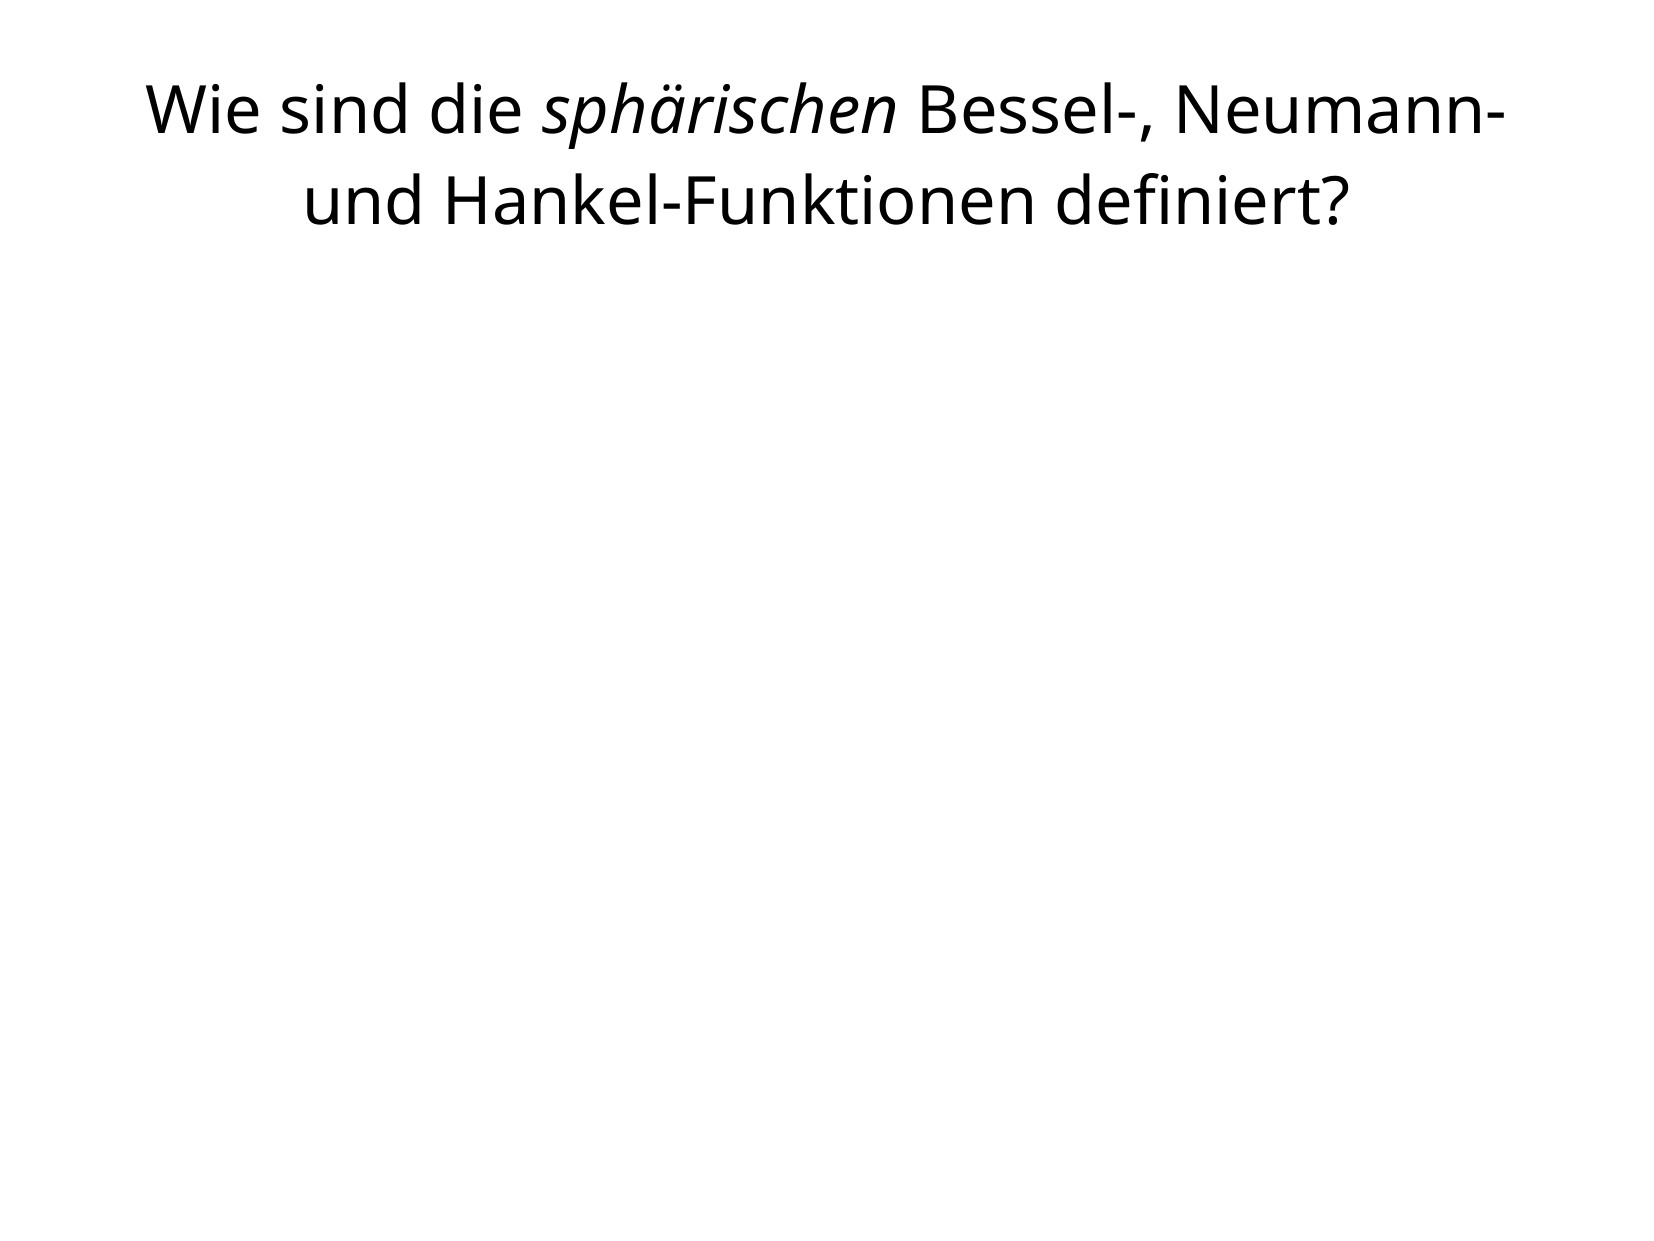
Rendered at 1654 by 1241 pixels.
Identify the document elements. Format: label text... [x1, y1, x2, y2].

title Wie sind die sphärischen Bessel-, Neumann- und Hankel-Funktionen definiert? [82, 49, 1571, 257]
